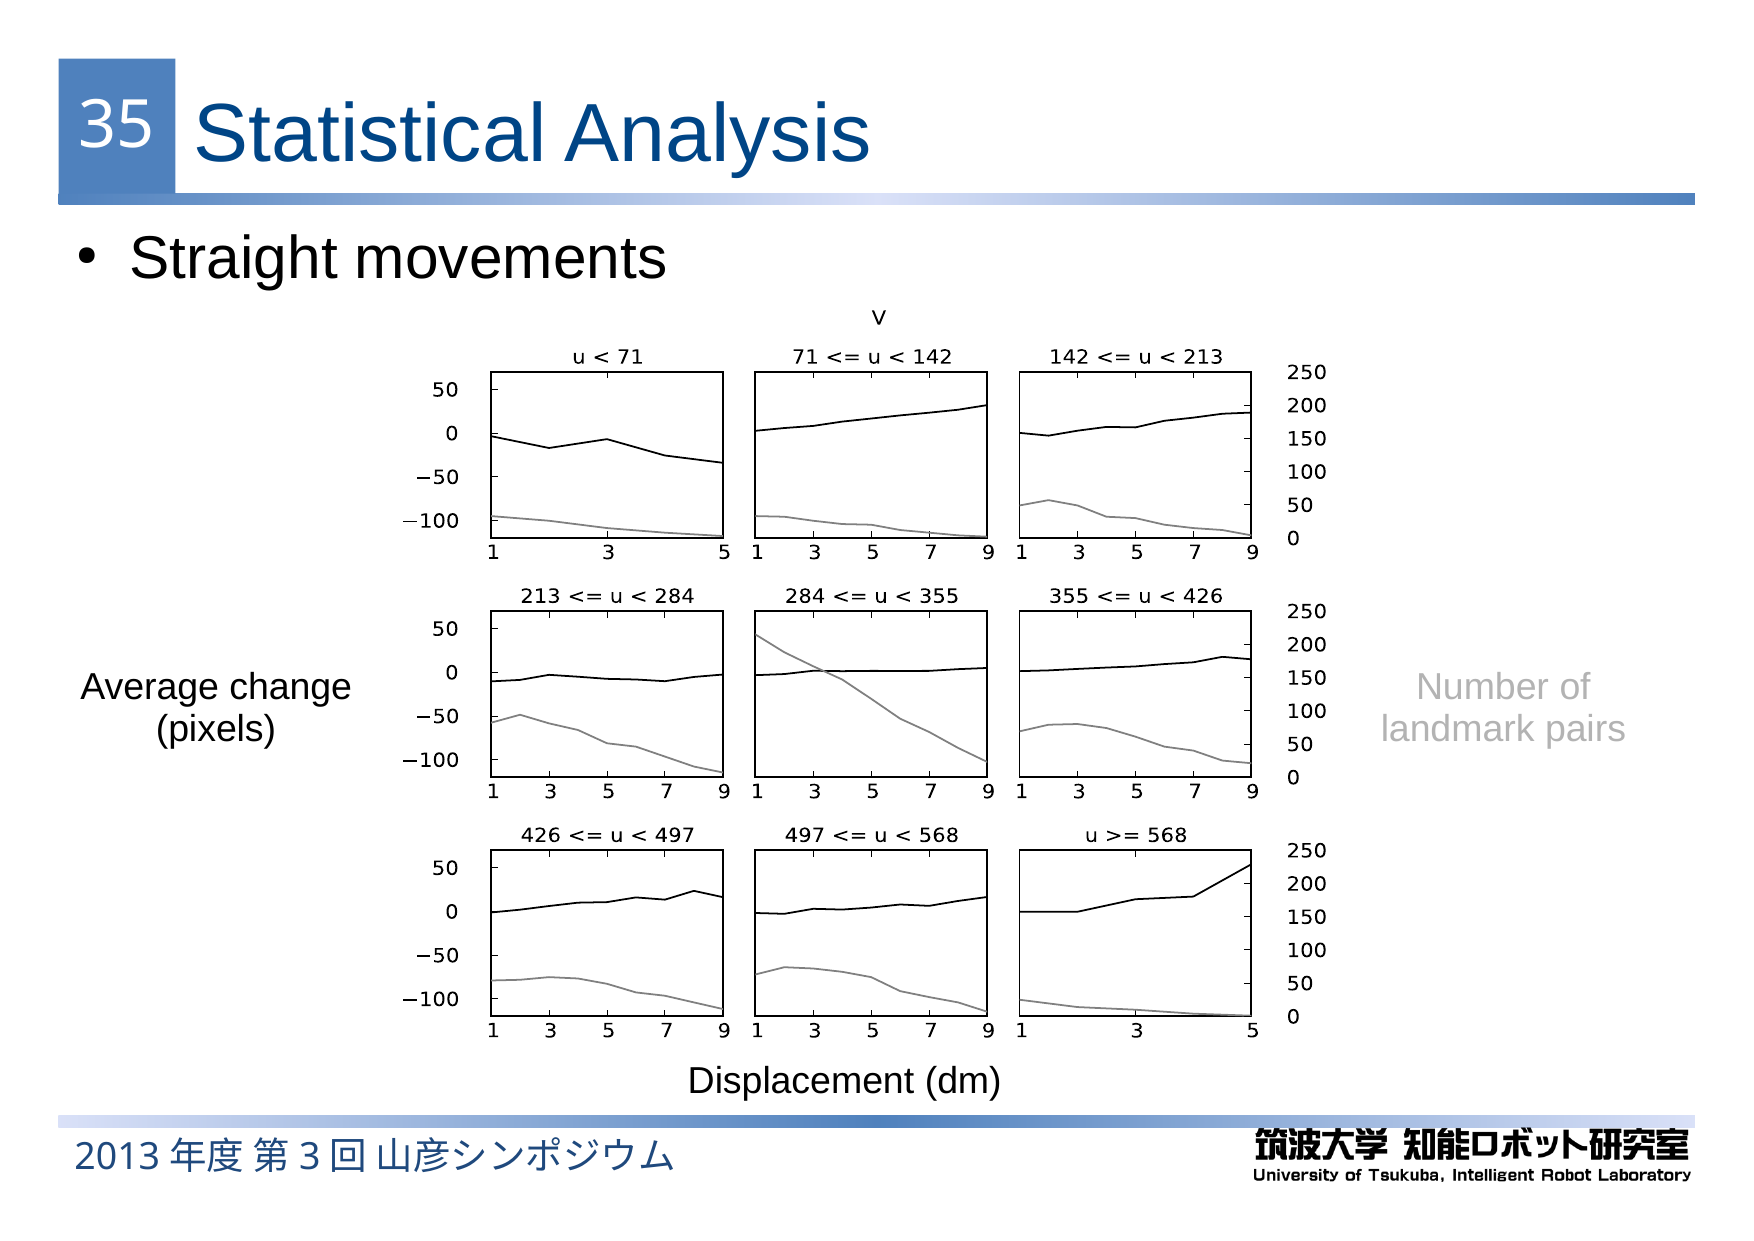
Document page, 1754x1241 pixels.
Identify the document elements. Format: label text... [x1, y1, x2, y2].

title Statistical Analysis [193, 61, 1651, 205]
list Straight movements [58, 223, 1696, 876]
text_box Number of landmark pairs [1345, 658, 1661, 758]
text_box Average change (pixels) [58, 658, 374, 758]
picture [388, 298, 1337, 1049]
text_box Displacement (dm) [538, 1051, 1151, 1109]
picture [1252, 1127, 1691, 1182]
